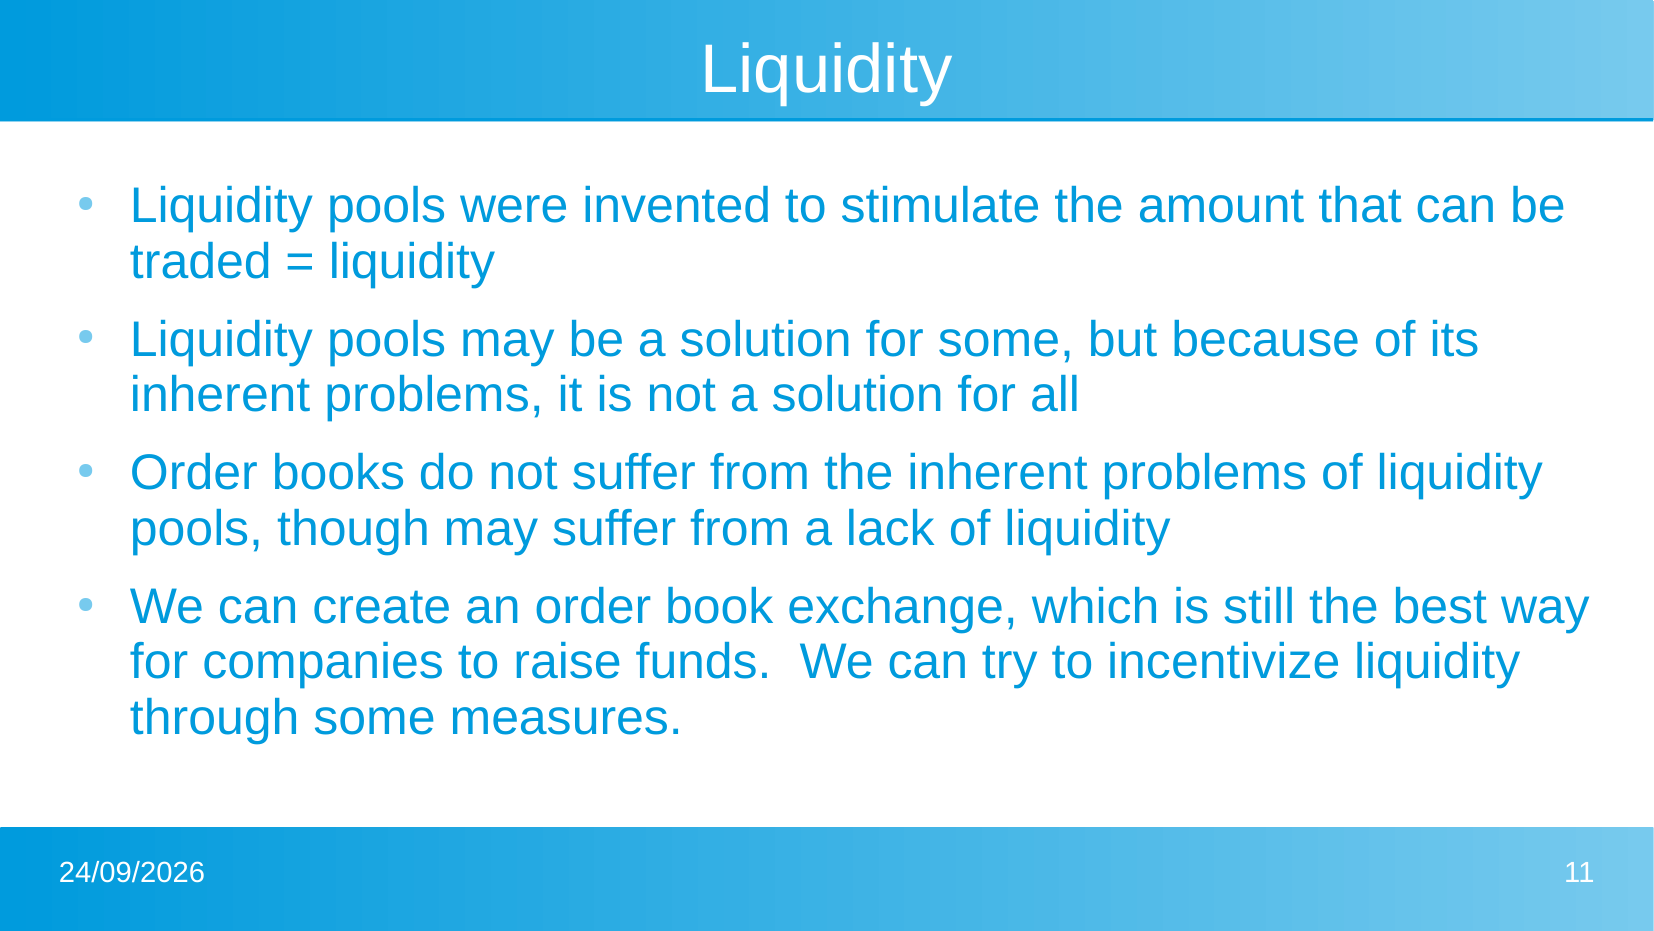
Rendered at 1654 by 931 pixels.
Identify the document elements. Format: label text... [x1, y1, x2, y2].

title Liquidity [59, 29, 1595, 108]
list Liquidity pools were invented to stimulate the amount that can be traded = liquidity Liquidity pools may be a solution for some, but because of its inherent problems, it is not a solution for all Order books do not suffer from the inherent problems of liquidity pools, though may suffer from a lack of liquidity We can create an order book exchange, which is still the best way for companies to raise funds. We can try to incentivize liquidity through some measures. [59, 177, 1595, 768]
